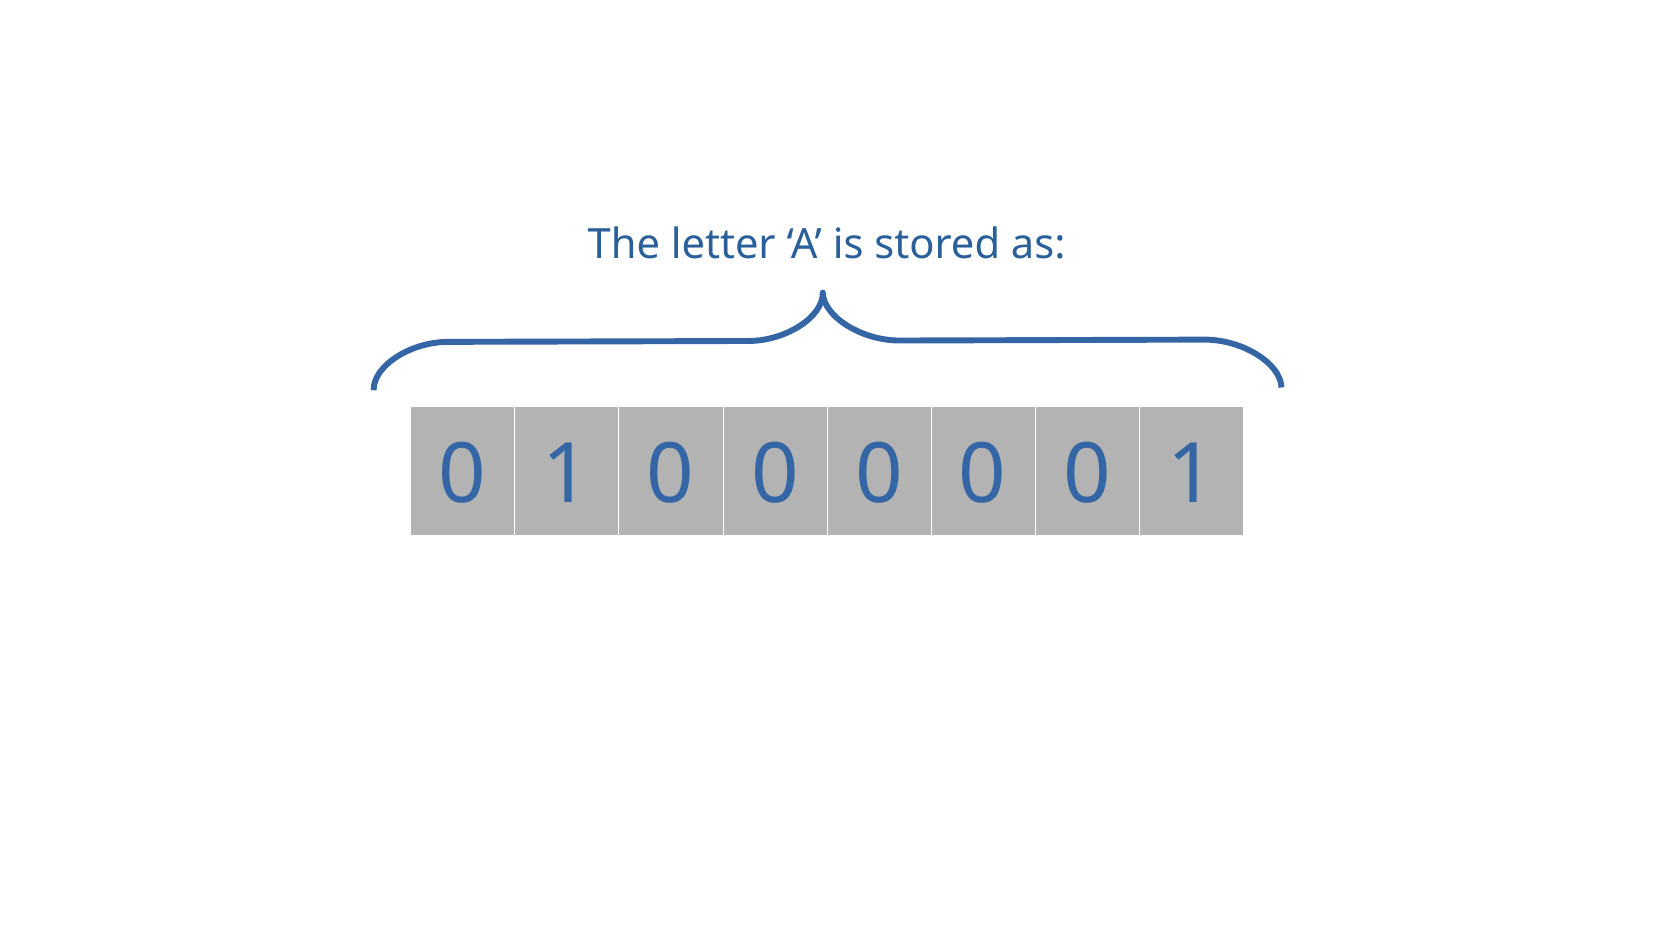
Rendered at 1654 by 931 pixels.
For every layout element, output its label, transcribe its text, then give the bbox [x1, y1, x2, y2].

table_header 0 [411, 407, 514, 535]
table_header 1 [515, 407, 618, 535]
table_header 1 [1140, 407, 1243, 535]
table_header 0 [724, 407, 827, 535]
table_header 0 [828, 407, 931, 535]
table_header 0 [619, 407, 723, 535]
table_header 0 [1036, 407, 1139, 535]
text_box The letter ‘A’ is stored as: [531, 206, 1123, 323]
table_header 0 [932, 407, 1035, 535]
